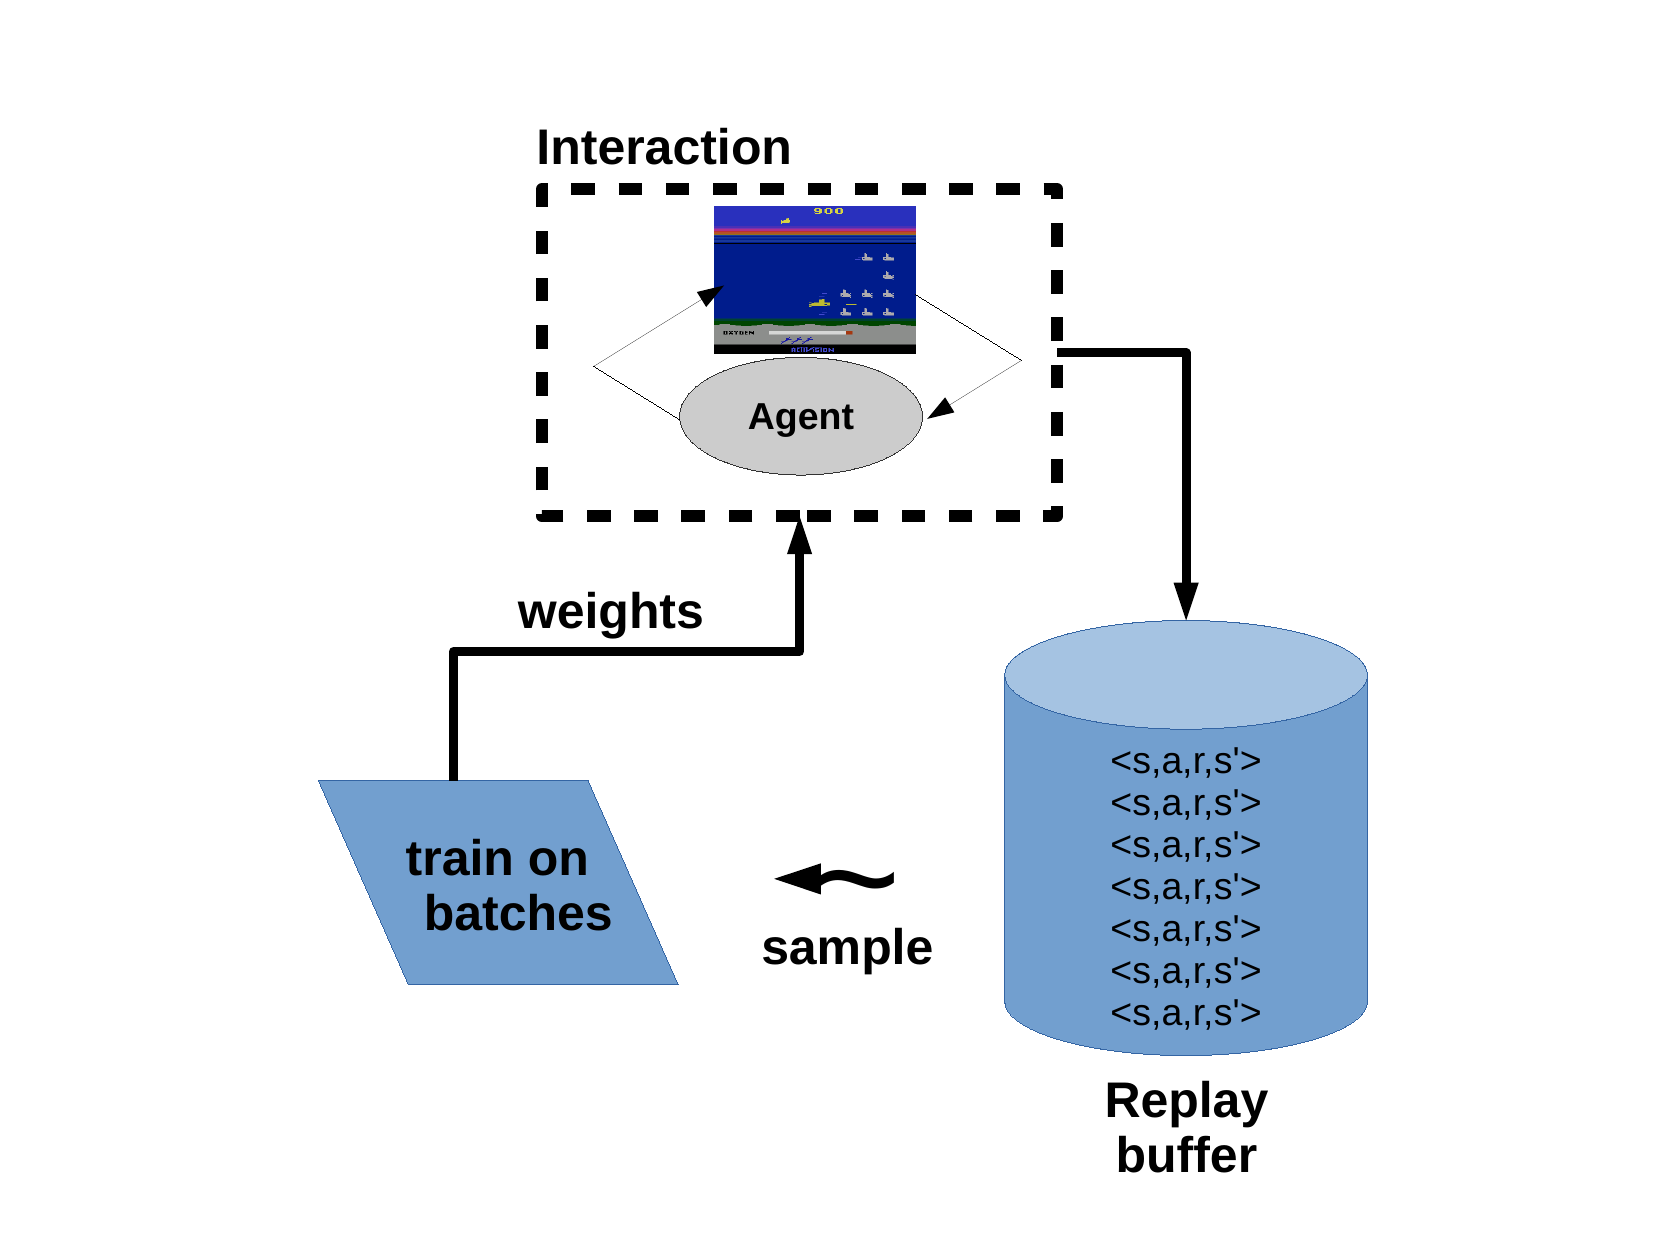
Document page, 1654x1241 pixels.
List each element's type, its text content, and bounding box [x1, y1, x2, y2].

text_box [318, 780, 607, 822]
text_box sample [675, 912, 1020, 1026]
text_box <s,a,r,s'> <s,a,r,s'> <s,a,r,s'> <s,a,r,s'> <s,a,r,s'> <s,a,r,s'> <s,a,r,s'> [1004, 677, 1368, 1056]
text_box weights [439, 575, 783, 689]
text_box Interaction [521, 111, 982, 183]
text_box Agent [679, 357, 923, 476]
text_box train on batches [306, 822, 688, 950]
picture [714, 206, 916, 354]
text_box [393, 950, 675, 985]
text_box Replay buffer [1030, 1064, 1343, 1192]
text_box [542, 189, 1058, 517]
text_box ~ [798, 786, 1017, 912]
